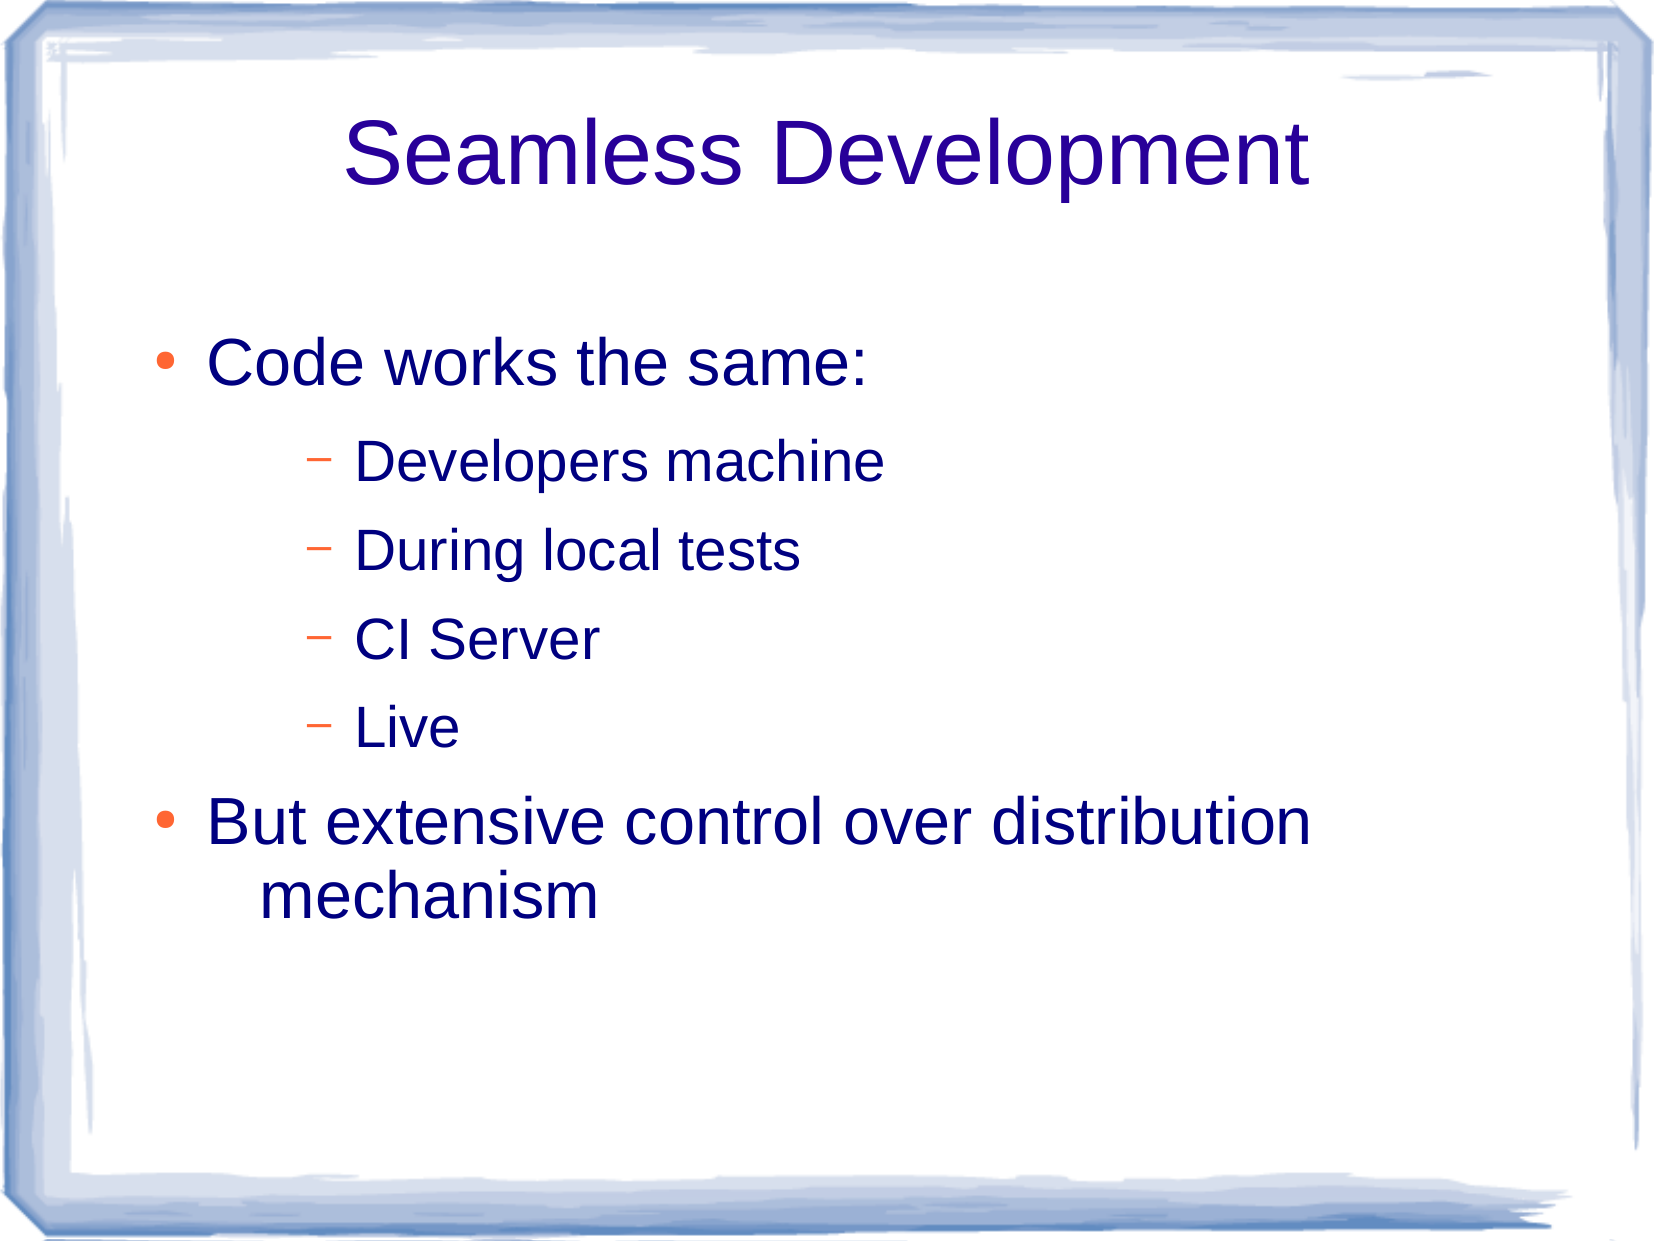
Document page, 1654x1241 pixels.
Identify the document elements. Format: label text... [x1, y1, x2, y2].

list Code works the same: Developers machine During local tests CI Server Live But extensive control over distribution mechanism [118, 324, 1571, 1129]
picture [0, 0, 1654, 1241]
title Seamless Development [82, 56, 1571, 250]
